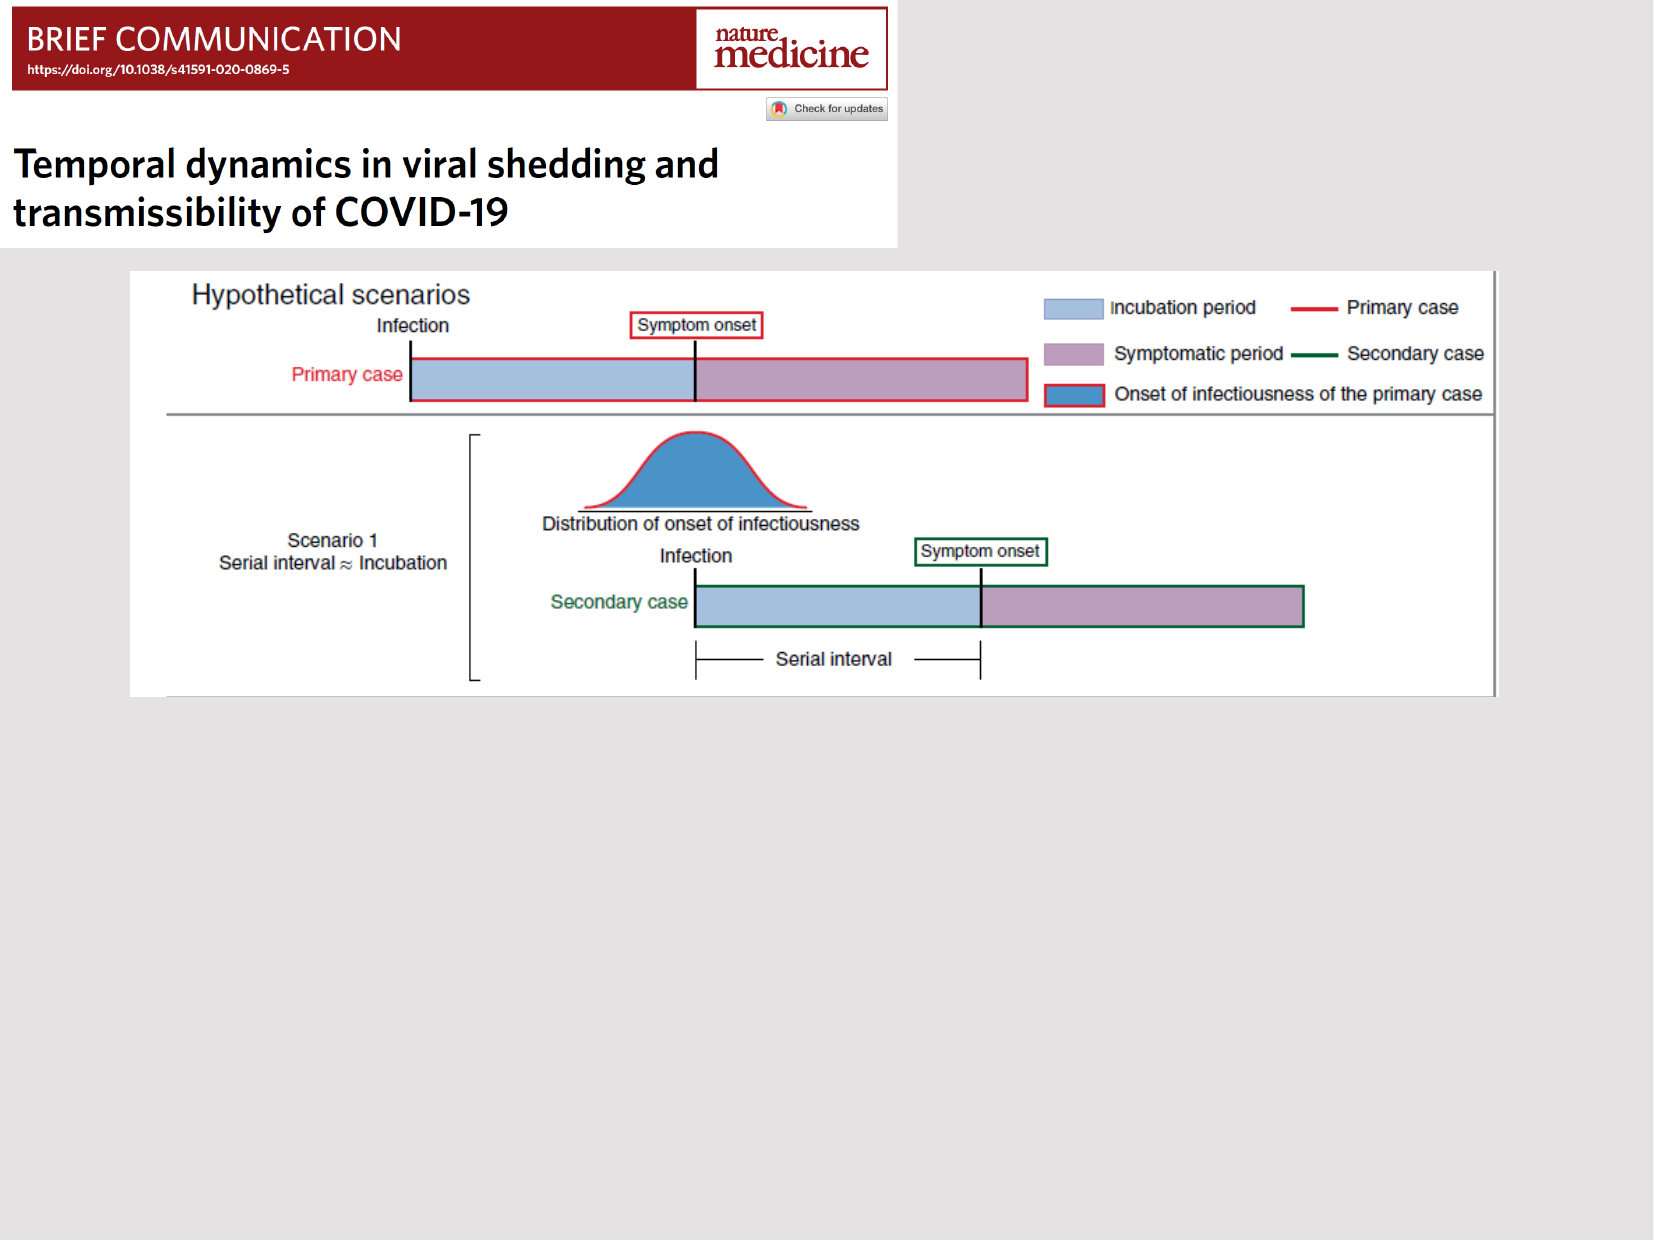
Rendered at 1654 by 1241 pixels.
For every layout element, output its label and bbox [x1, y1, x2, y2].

picture [0, 0, 898, 248]
picture [129, 271, 1499, 697]
